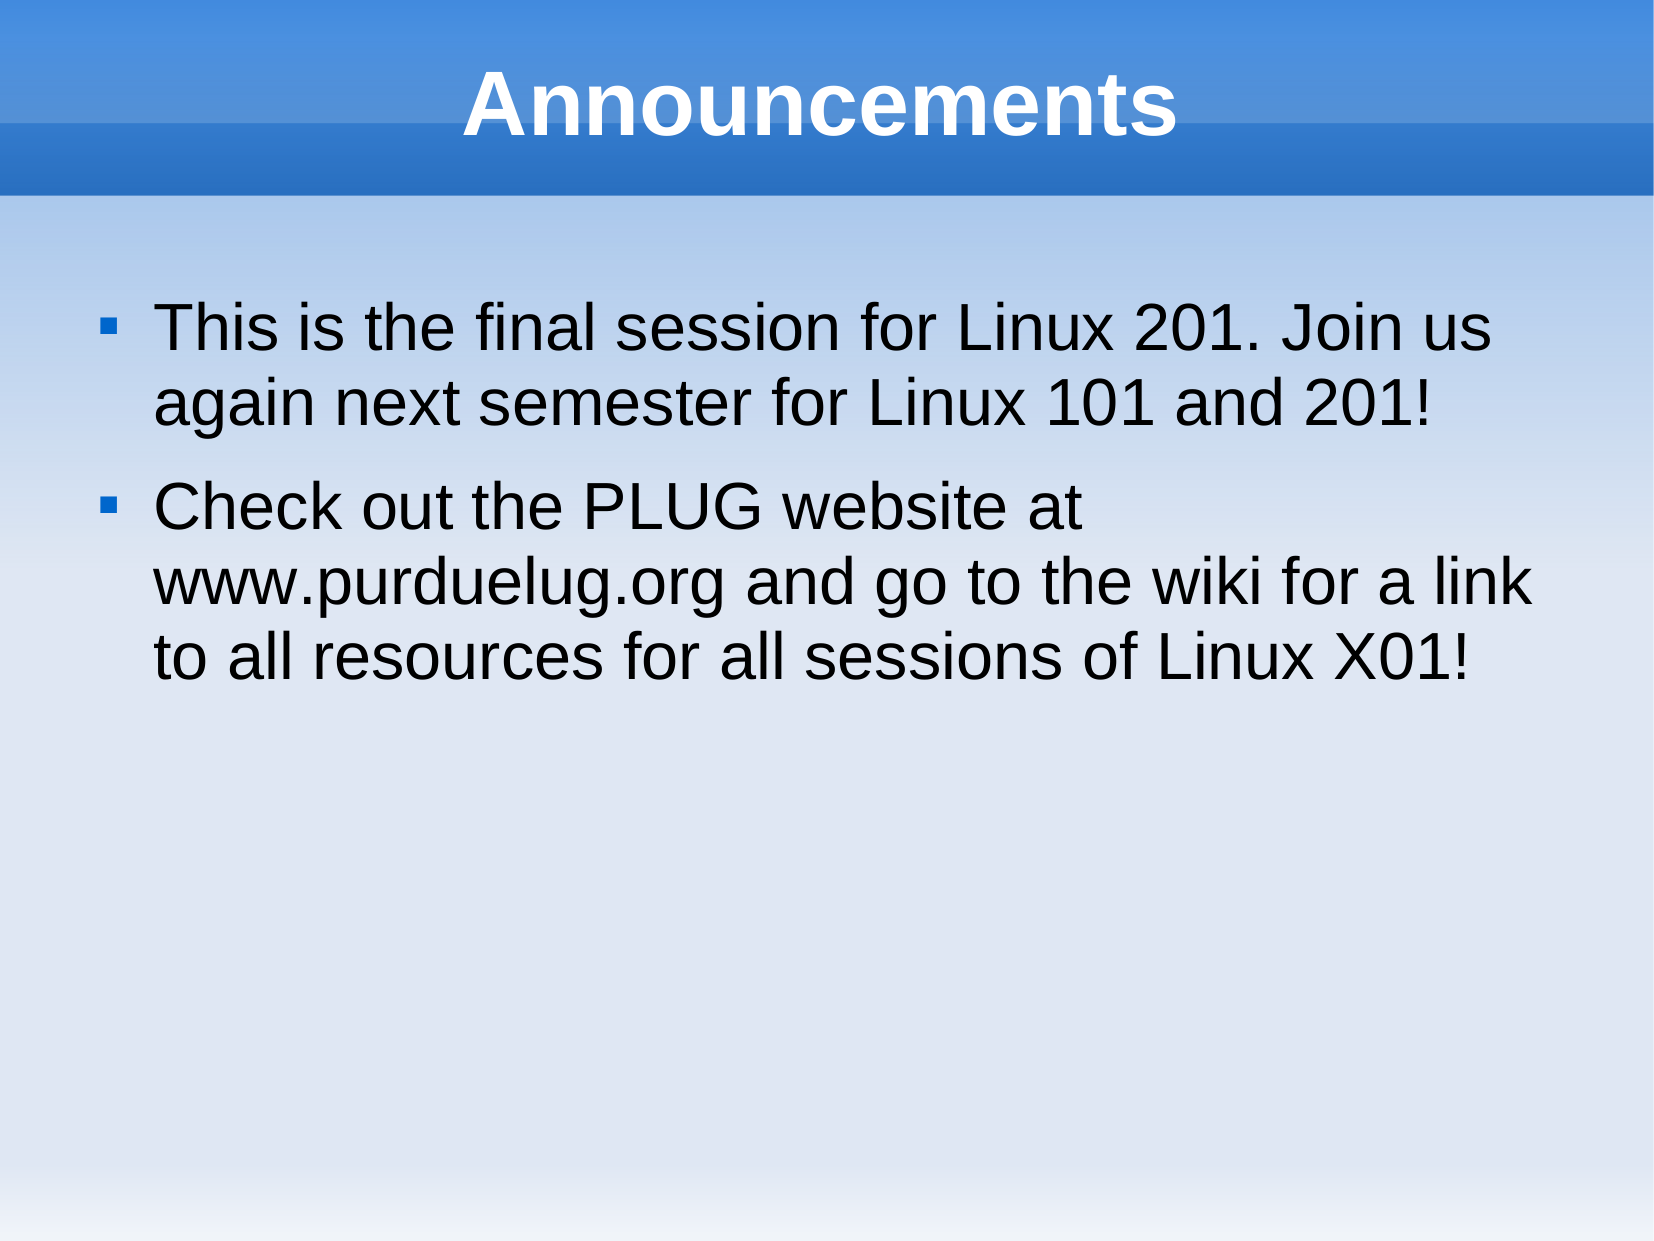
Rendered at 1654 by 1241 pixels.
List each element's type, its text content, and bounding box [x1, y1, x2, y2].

title Announcements [76, 0, 1565, 208]
picture [0, 0, 1654, 1241]
list This is the final session for Linux 201. Join us again next semester for Linux 101 and 201! Check out the PLUG website at www.purduelug.org and go to the wiki for a link to all resources for all sessions of Linux X01! [82, 290, 1571, 1109]
